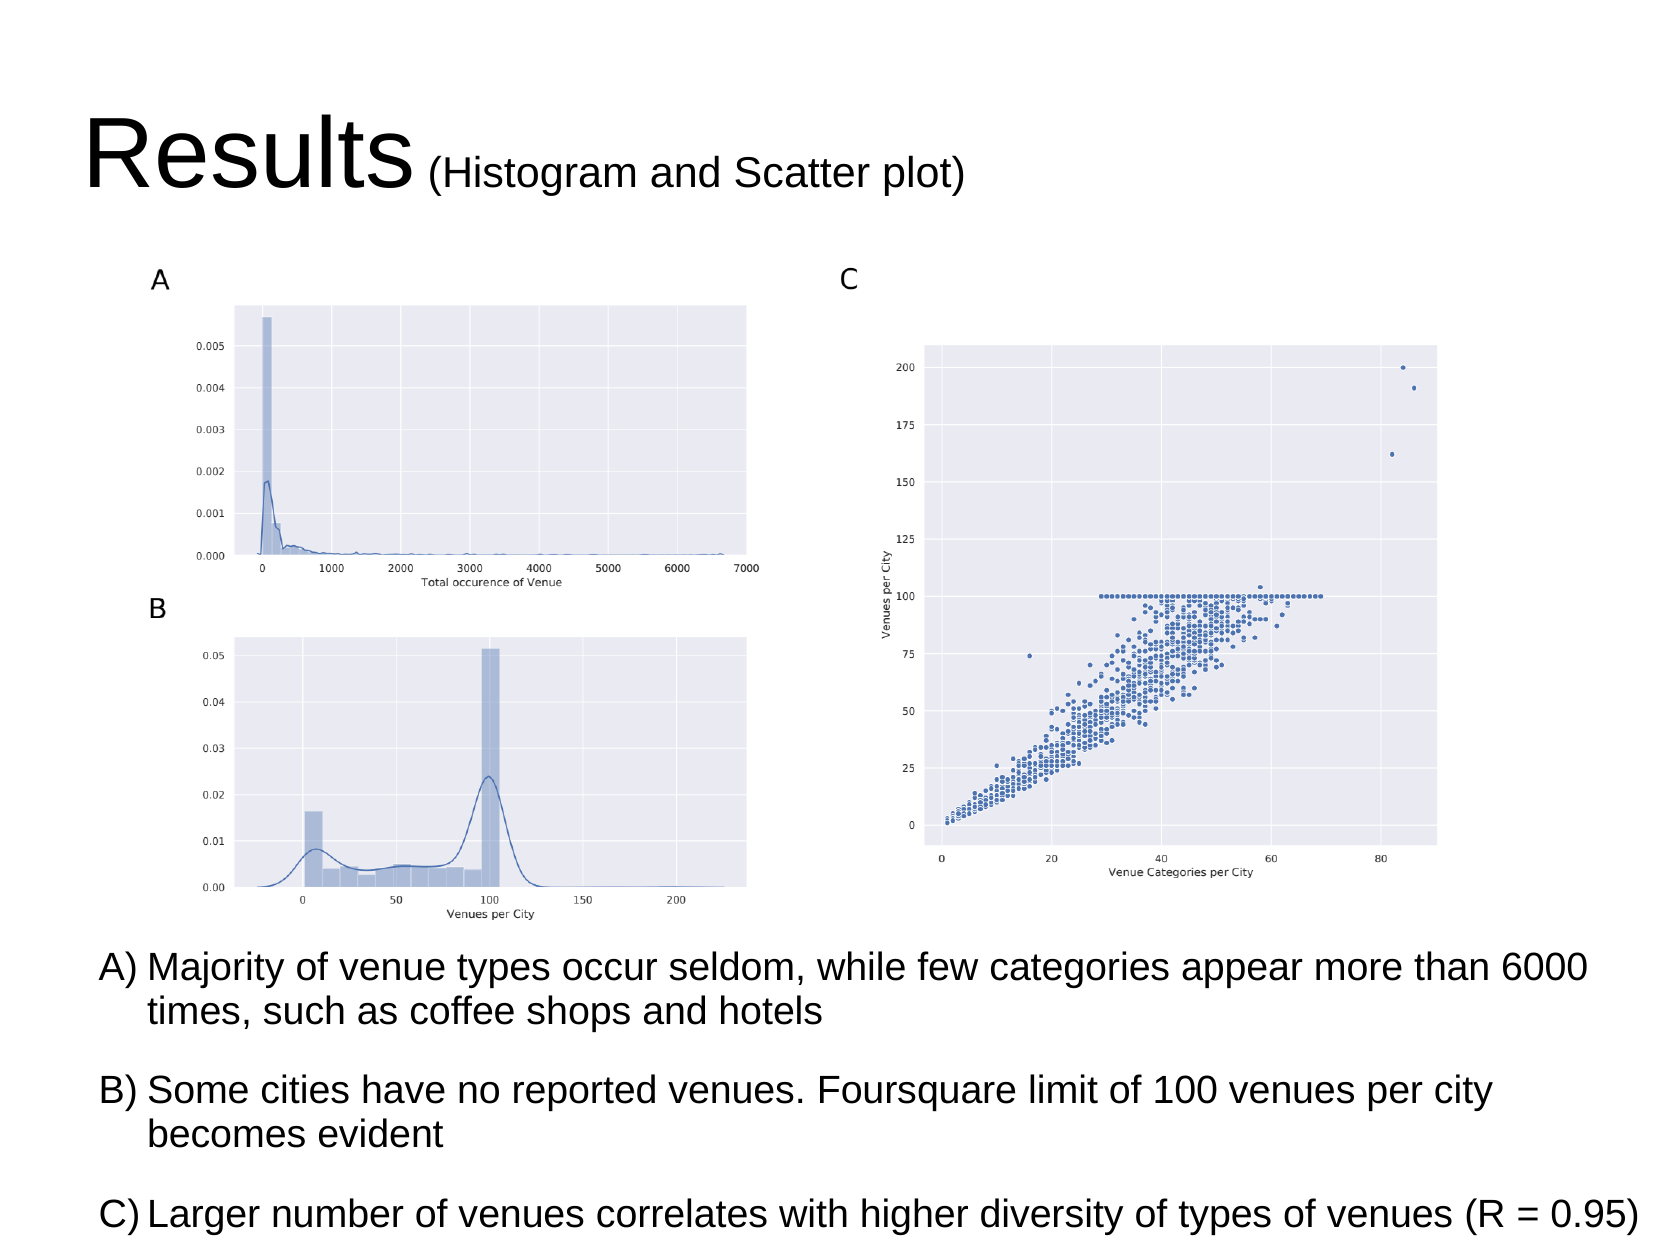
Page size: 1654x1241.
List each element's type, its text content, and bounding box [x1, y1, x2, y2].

list Majority of venue types occur seldom, while few categories appear more than 6000 times, such as coffee shops and hotels Some cities have no reported venues. Foursquare limit of 100 venues per city becomes evident Larger number of venues correlates with higher diversity of types of venues (R = 0.95) [82, 945, 1654, 1241]
picture [122, 236, 1532, 945]
title Results (Histogram and Scatter plot) [82, 49, 1571, 257]
